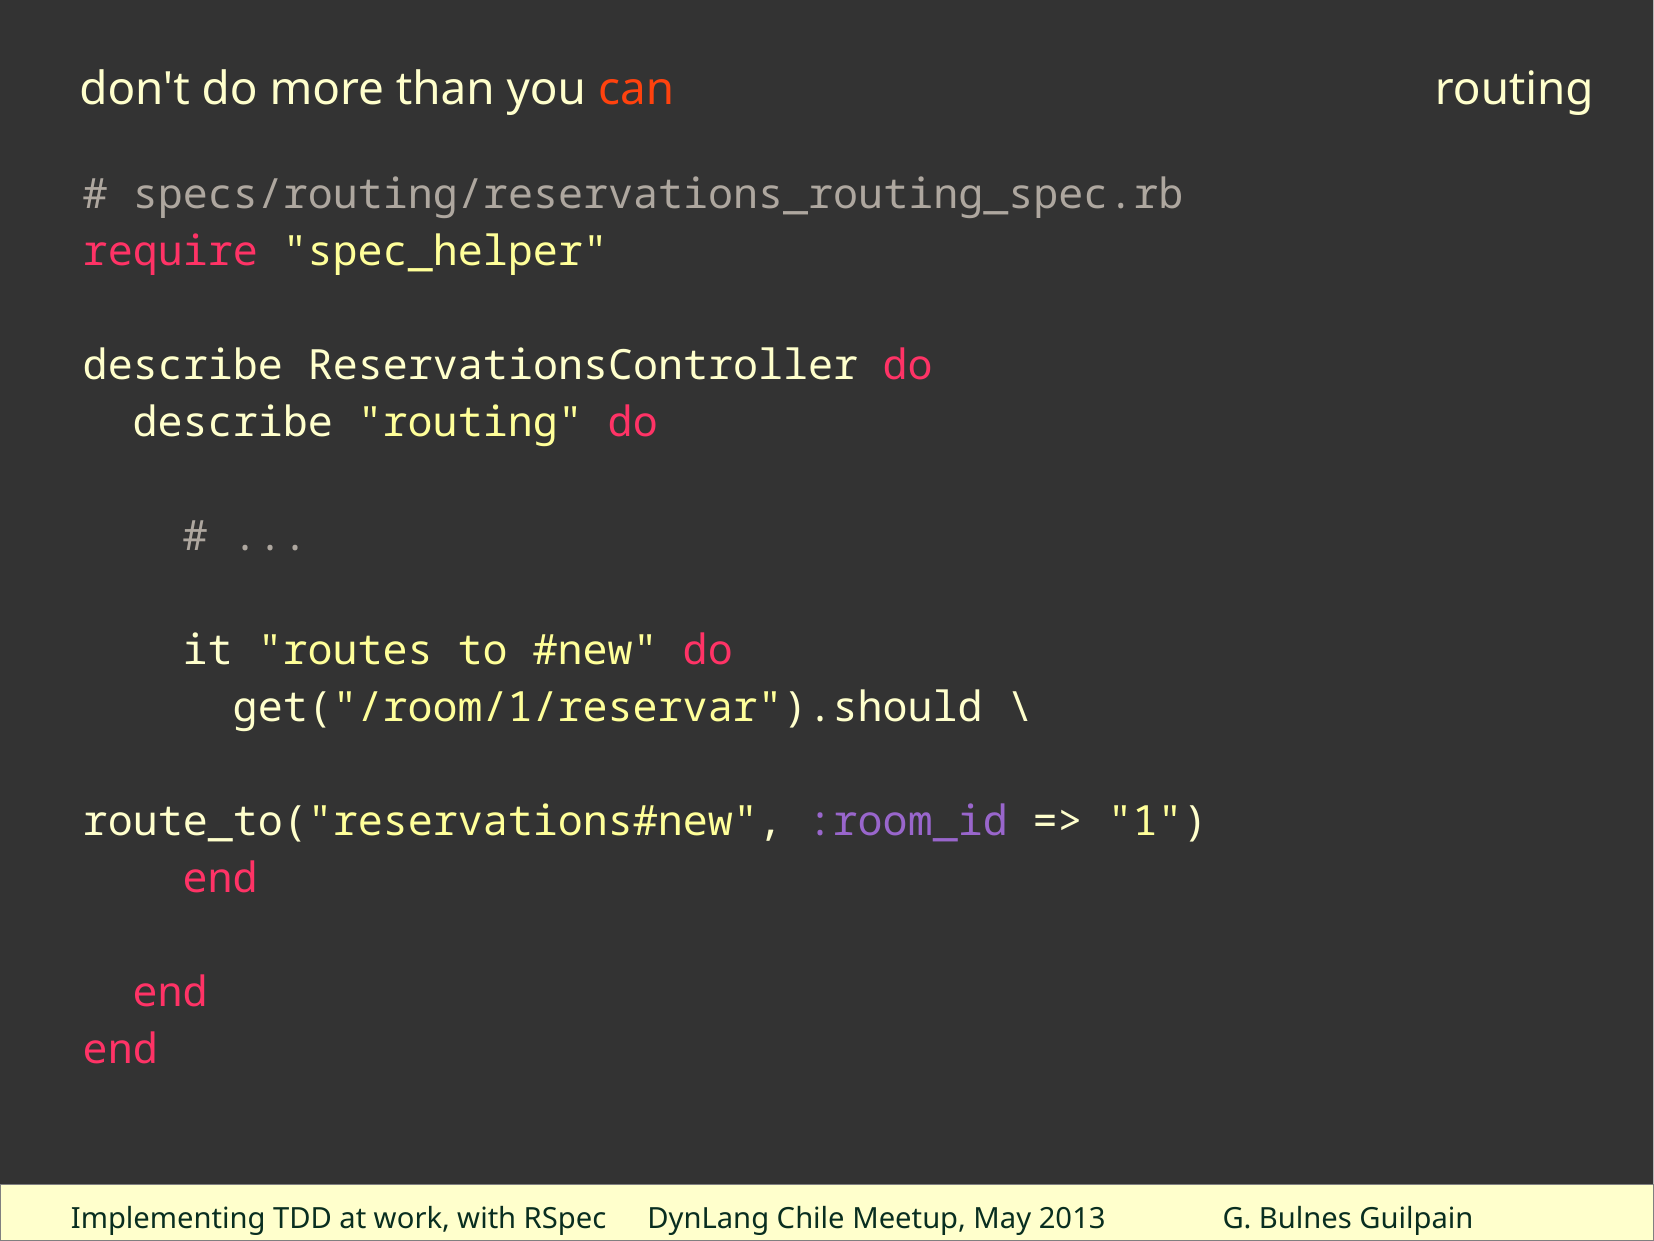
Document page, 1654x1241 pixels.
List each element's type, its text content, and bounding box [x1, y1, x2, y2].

text_box [0, 1184, 1654, 1241]
text_box G. Bulnes Guilpain [1207, 1190, 1435, 1239]
text_box don't do more than you can [64, 48, 556, 115]
text_box DynLang Chile Meetup, May 2013 [632, 1190, 1021, 1239]
text_box Implementing TDD at work, with RSpec [56, 1190, 506, 1239]
subtitle # specs/routing/reservations_routing_spec.rb require "spec_helper" describe ReservationsController do describe "routing" do # ... it "routes to #new" do get("/room/1/reservar").should \ route_to("reservations#new", :room_id => "1") end end end [82, 59, 1571, 1181]
text_box routing [1420, 48, 1577, 115]
